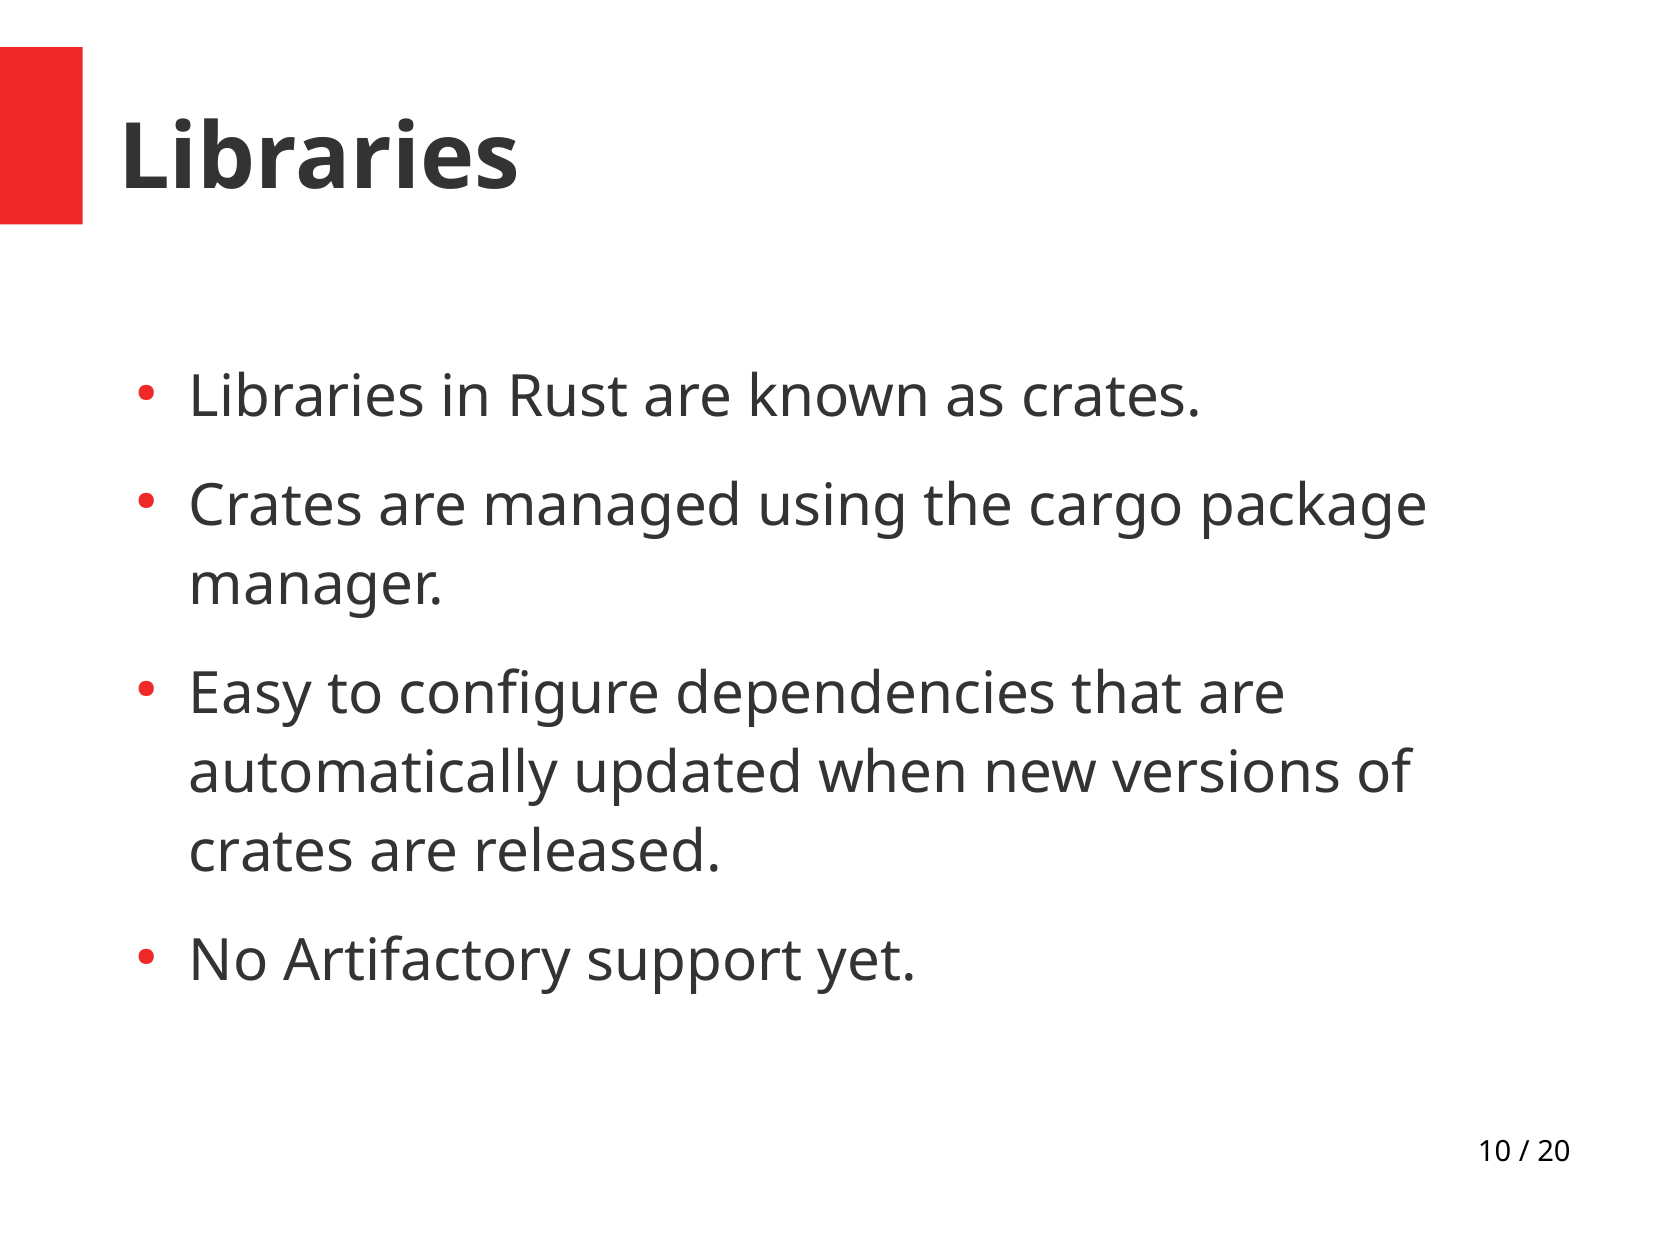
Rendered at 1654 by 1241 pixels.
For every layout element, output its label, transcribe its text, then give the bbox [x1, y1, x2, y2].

list Libraries in Rust are known as crates. Crates are managed using the cargo package manager. Easy to configure dependencies that are automatically updated when new versions of crates are released. No Artifactory support yet. [118, 354, 1536, 1074]
title Libraries [118, 49, 1571, 257]
